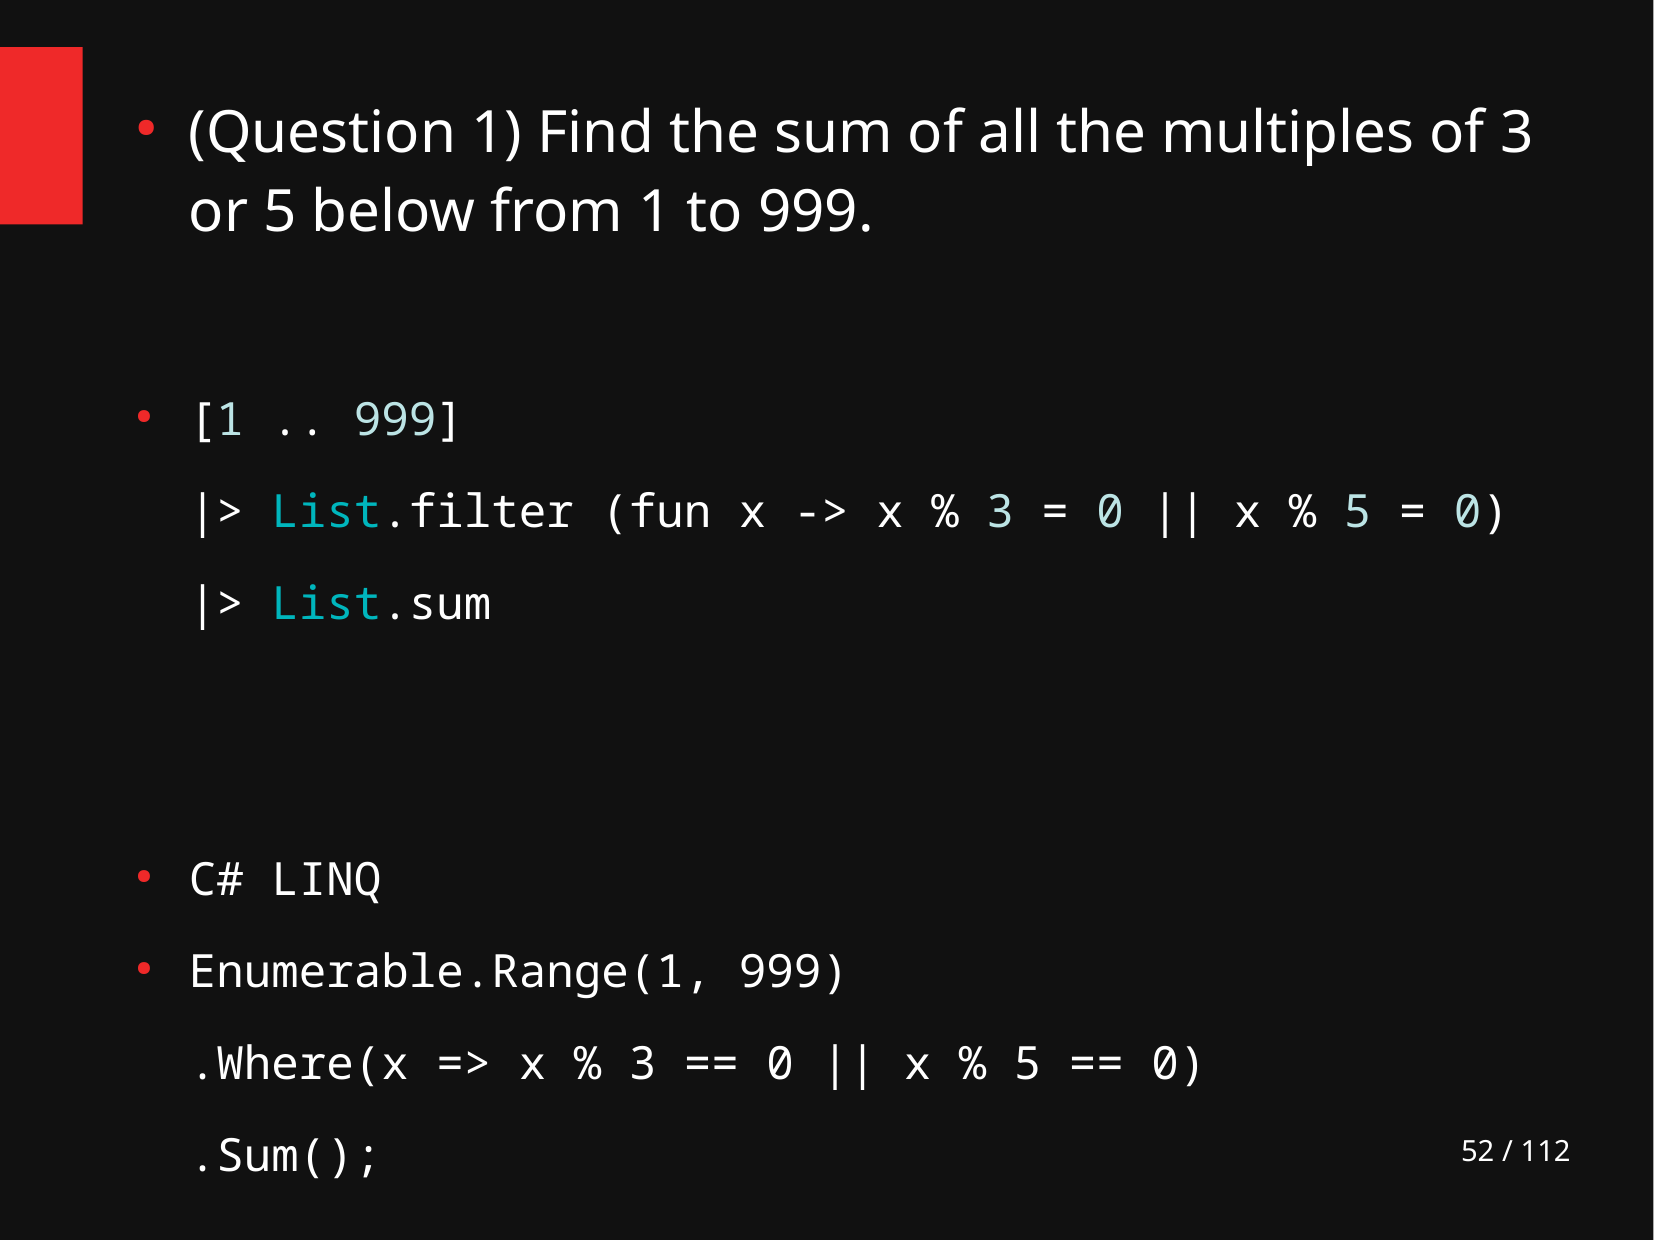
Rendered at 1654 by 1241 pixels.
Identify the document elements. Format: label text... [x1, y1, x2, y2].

list (Question 1) Find the sum of all the multiples of 3 or 5 below from 1 to 999. [1 .. 999] |> List.filter (fun x -> x % 3 = 0 || x % 5 = 0) |> List.sum C# LINQ Enumerable.Range(1, 999) .Where(x => x % 3 == 0 || x % 5 == 0) .Sum(); [118, 90, 1536, 1074]
